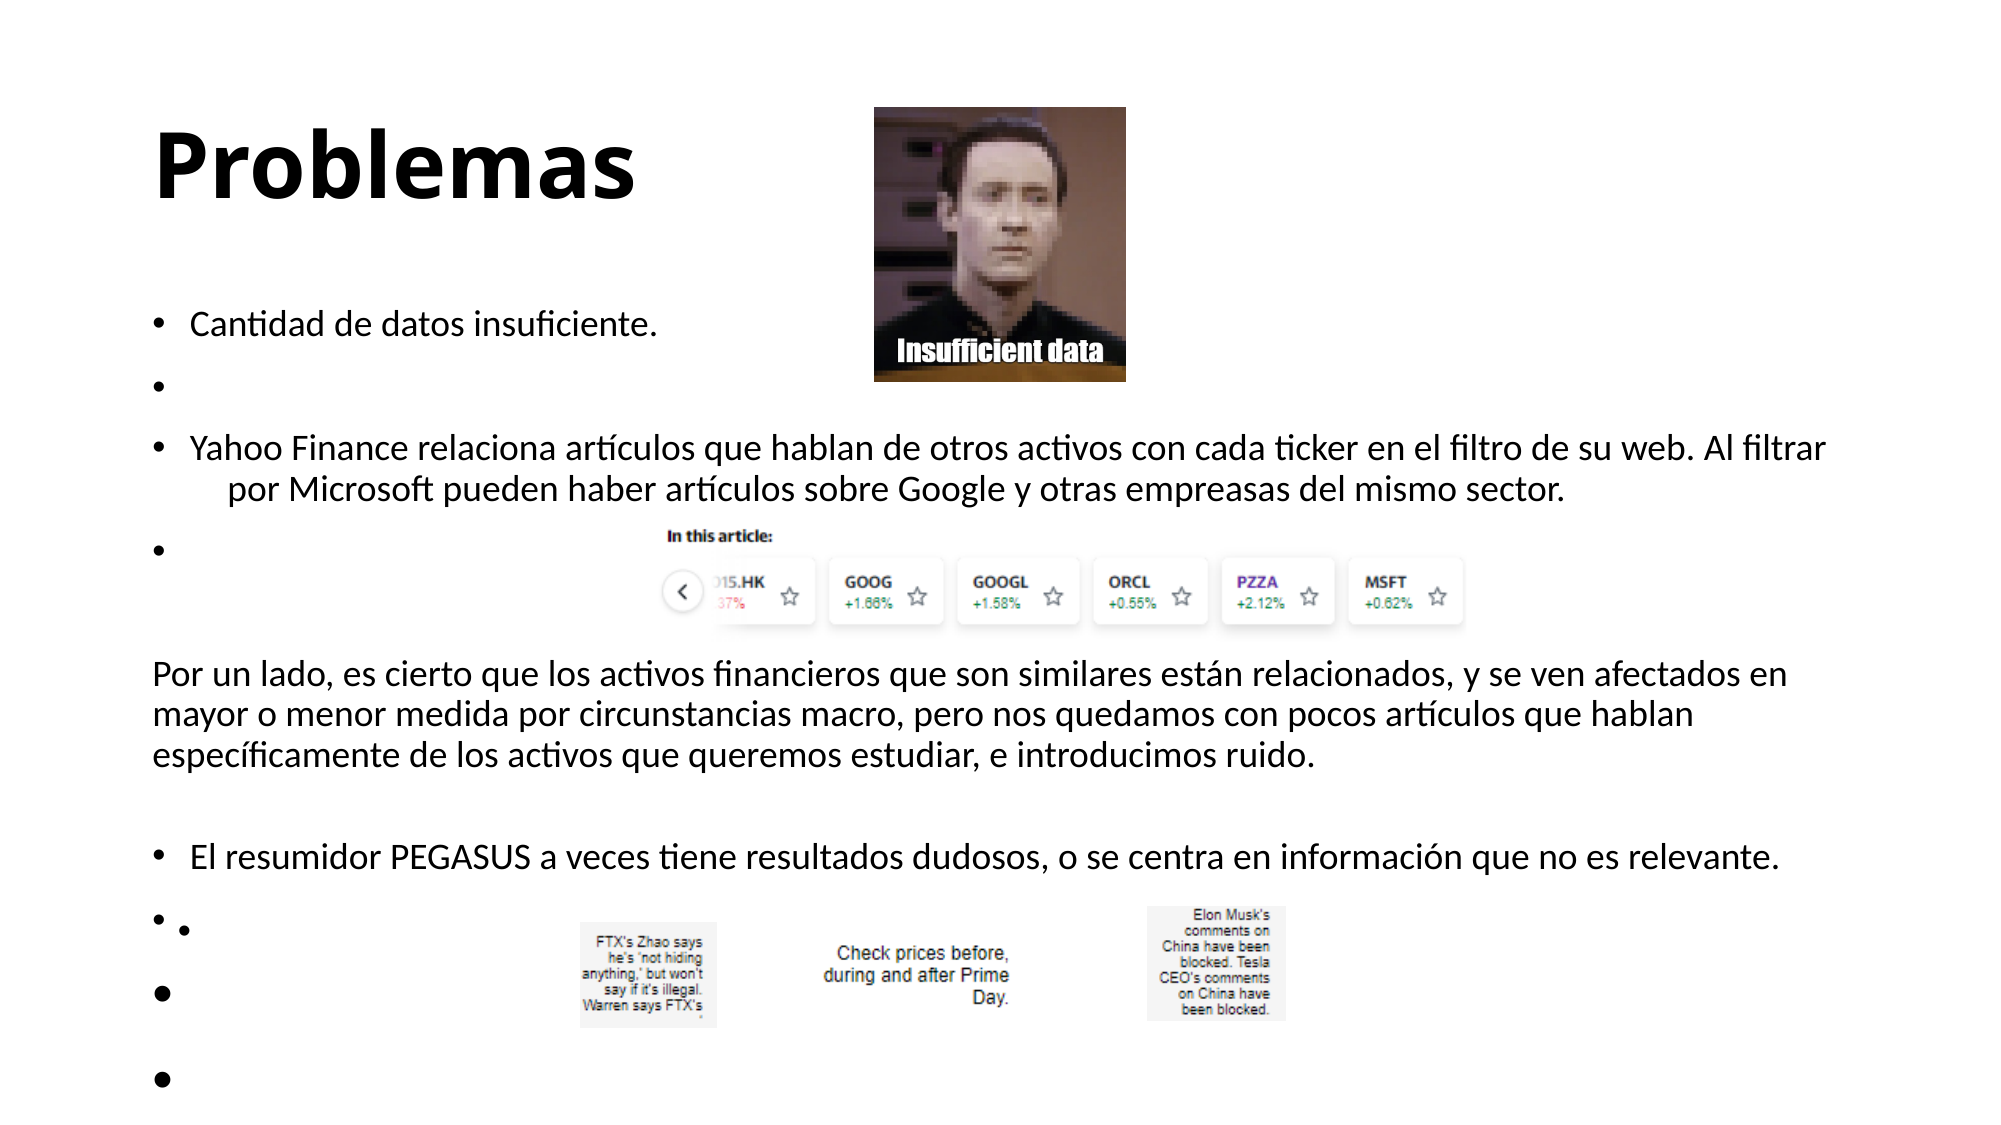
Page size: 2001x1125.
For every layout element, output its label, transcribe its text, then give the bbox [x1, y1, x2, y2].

text_box [162, 900, 1785, 1053]
picture [807, 930, 1036, 1028]
picture [1147, 906, 1286, 1021]
title Problemas [137, 59, 1863, 278]
picture [580, 922, 717, 1028]
picture [648, 520, 1471, 642]
list Cantidad de datos insuficiente. Yahoo Finance relaciona artículos que hablan de otros activos con cada ticker en el filtro de su web. Al filtrar por Microsoft pueden haber artículos sobre Google y otras empreasas del mismo sector. Por un lado, es cierto que los activos financieros que son similares están relacionados, y se ven afectados en mayor o menor medida por circunstancias macro, pero nos quedamos con pocos artículos que hablan específicamente de los activos que queremos estudiar, e introducimos ruido. El resumidor PEGASUS a veces tiene resultados dudosos, o se centra en información que no es relevante. [137, 296, 1863, 945]
picture [874, 107, 1126, 382]
